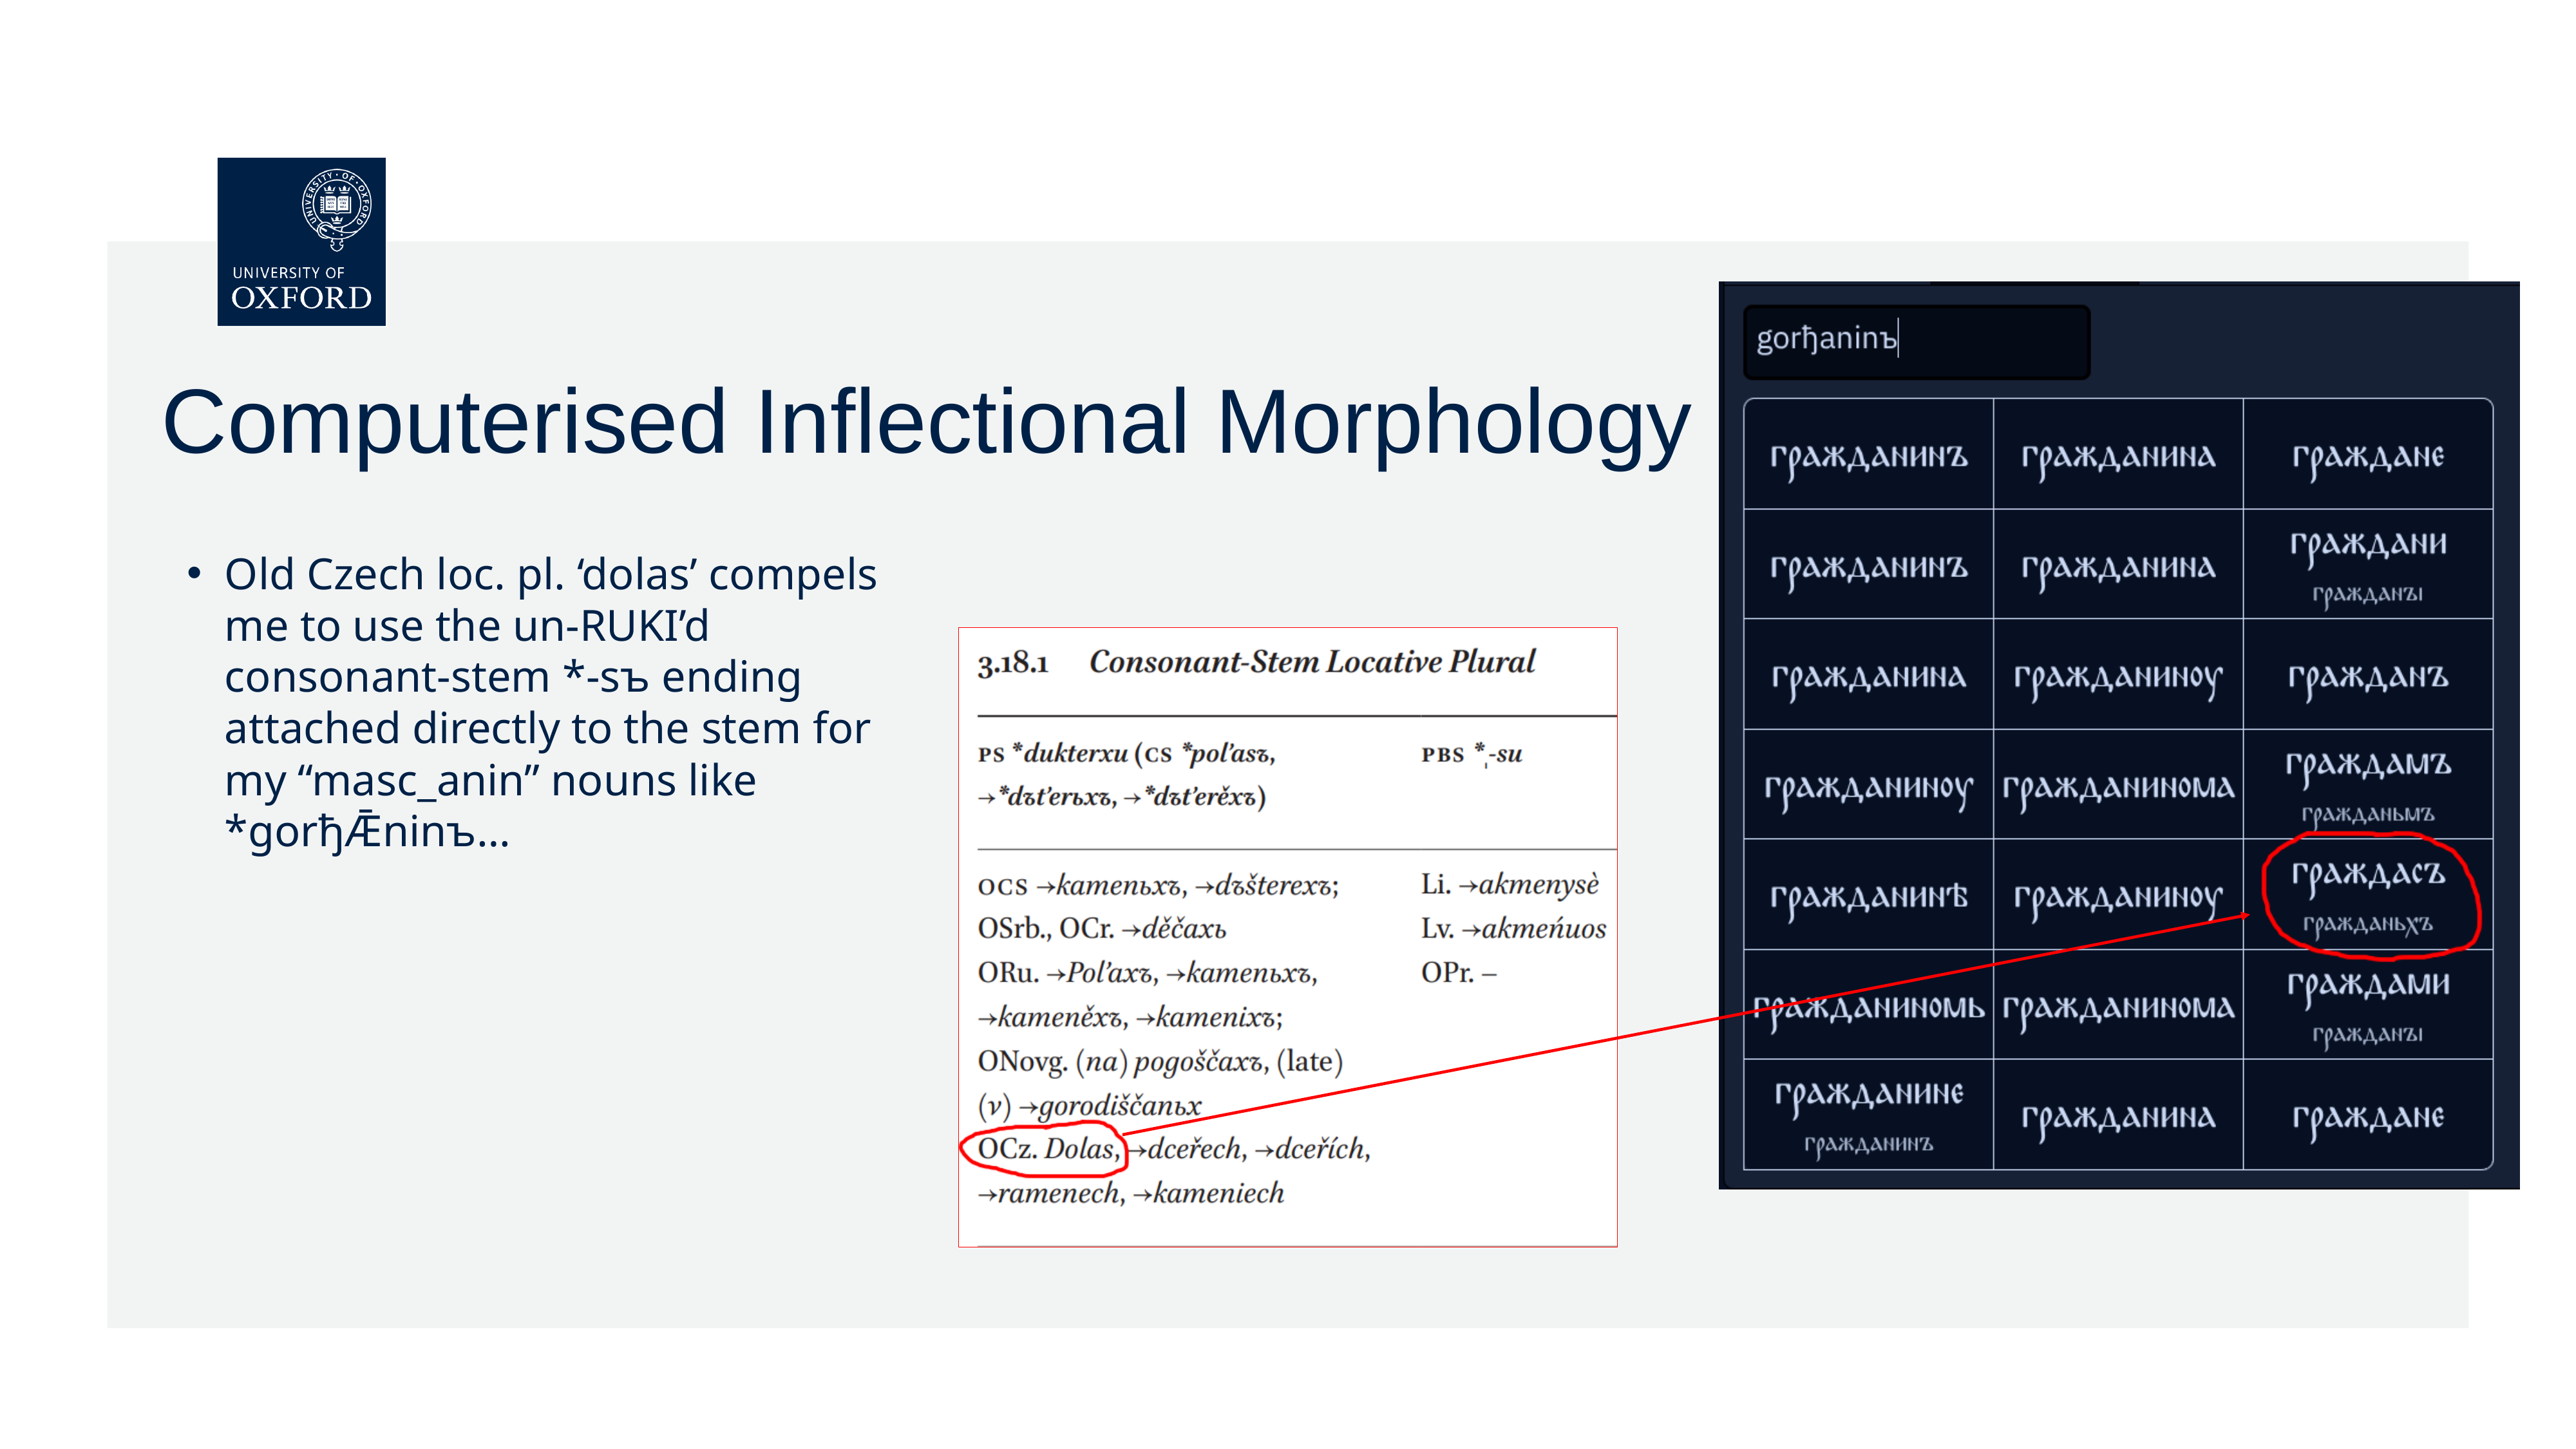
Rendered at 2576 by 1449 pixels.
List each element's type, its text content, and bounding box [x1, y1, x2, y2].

picture [959, 628, 1617, 1247]
picture [303, 267, 319, 278]
picture [289, 267, 296, 278]
picture [326, 267, 336, 278]
picture [234, 267, 242, 278]
picture [302, 169, 372, 252]
picture [280, 267, 288, 278]
picture [260, 267, 269, 278]
picture [245, 267, 252, 278]
picture [338, 267, 344, 278]
title Computerised Inflectional Morphology [161, 350, 1719, 471]
picture [1719, 281, 2520, 1189]
list Old Czech loc. pl. ‘dolas’ compels me to use the un-RUKI’d consonant-stem *-sъ ending attached directly to the stem for my “masc_anin” nouns like *gorђǢninъ… [187, 546, 918, 906]
